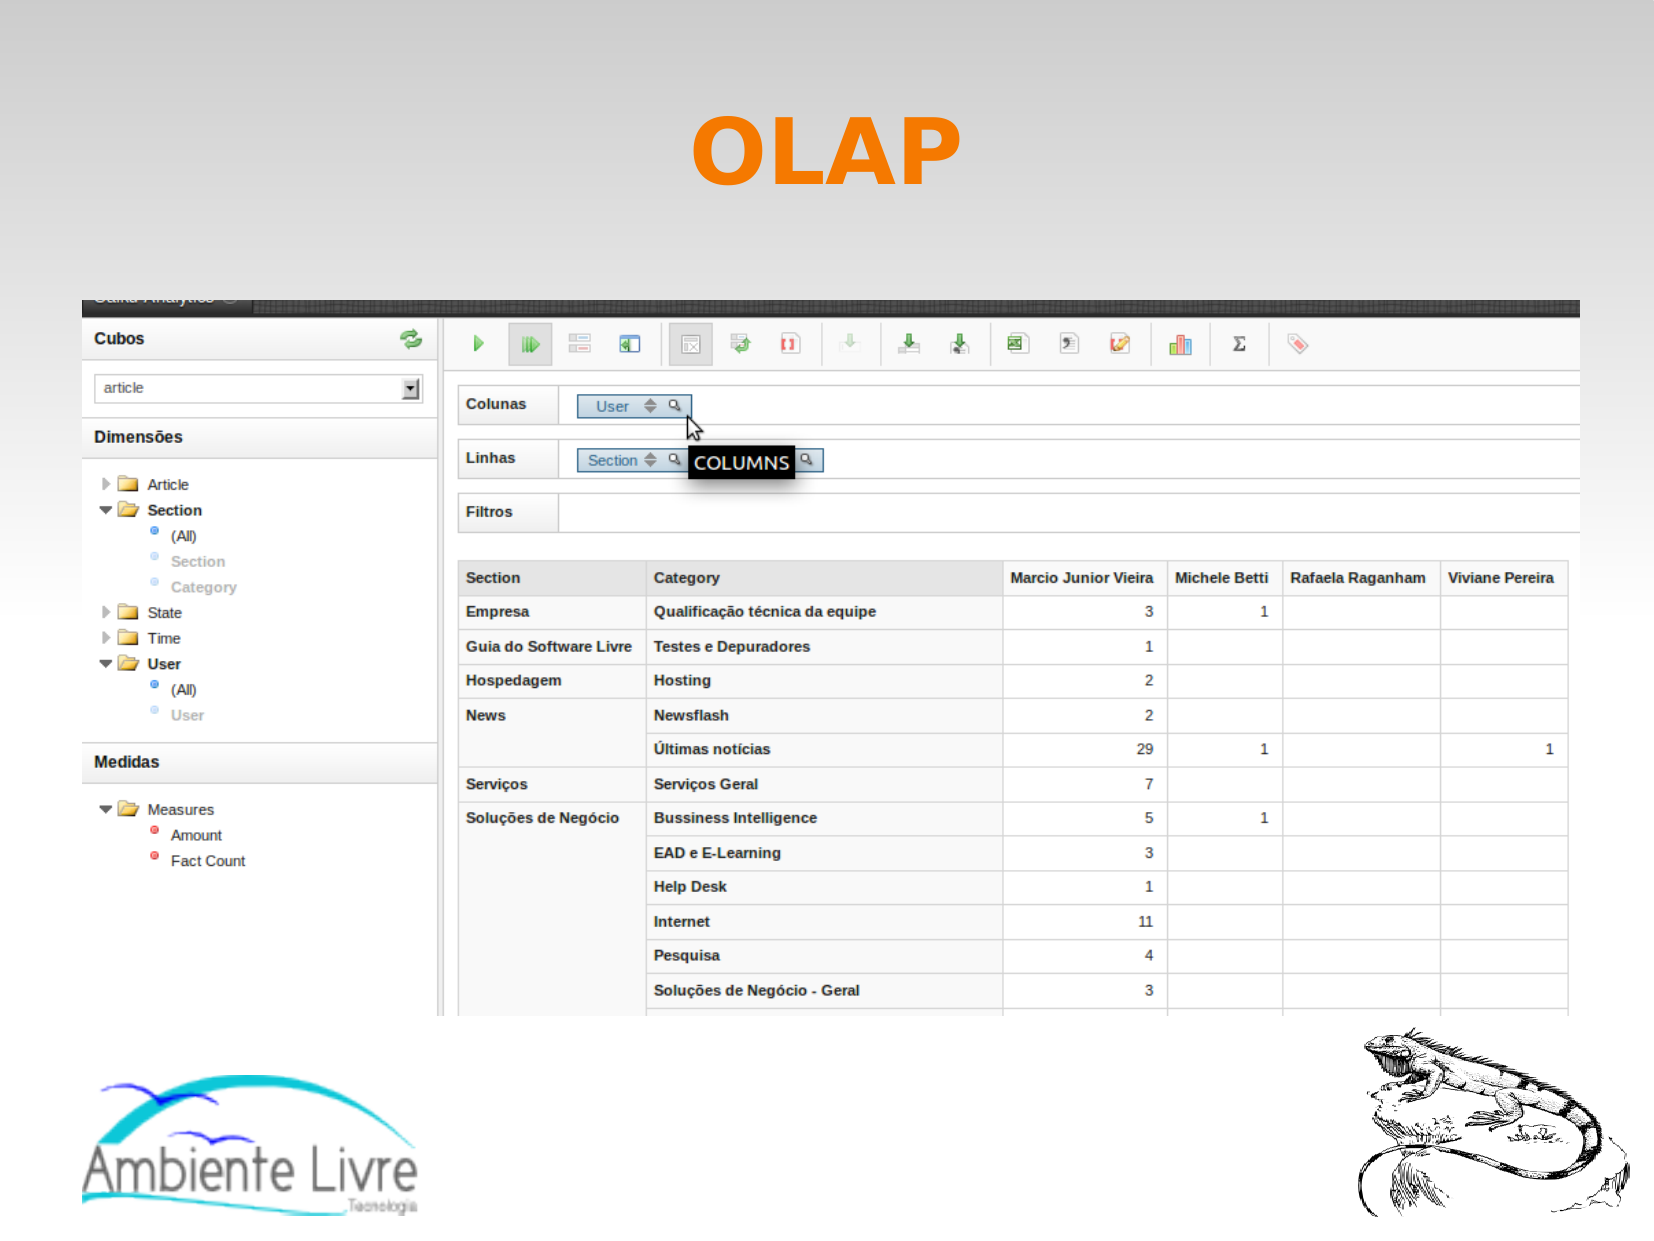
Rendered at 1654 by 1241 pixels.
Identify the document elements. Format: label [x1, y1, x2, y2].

picture [82, 1075, 426, 1216]
picture [1358, 1027, 1630, 1217]
picture [82, 300, 1580, 1016]
